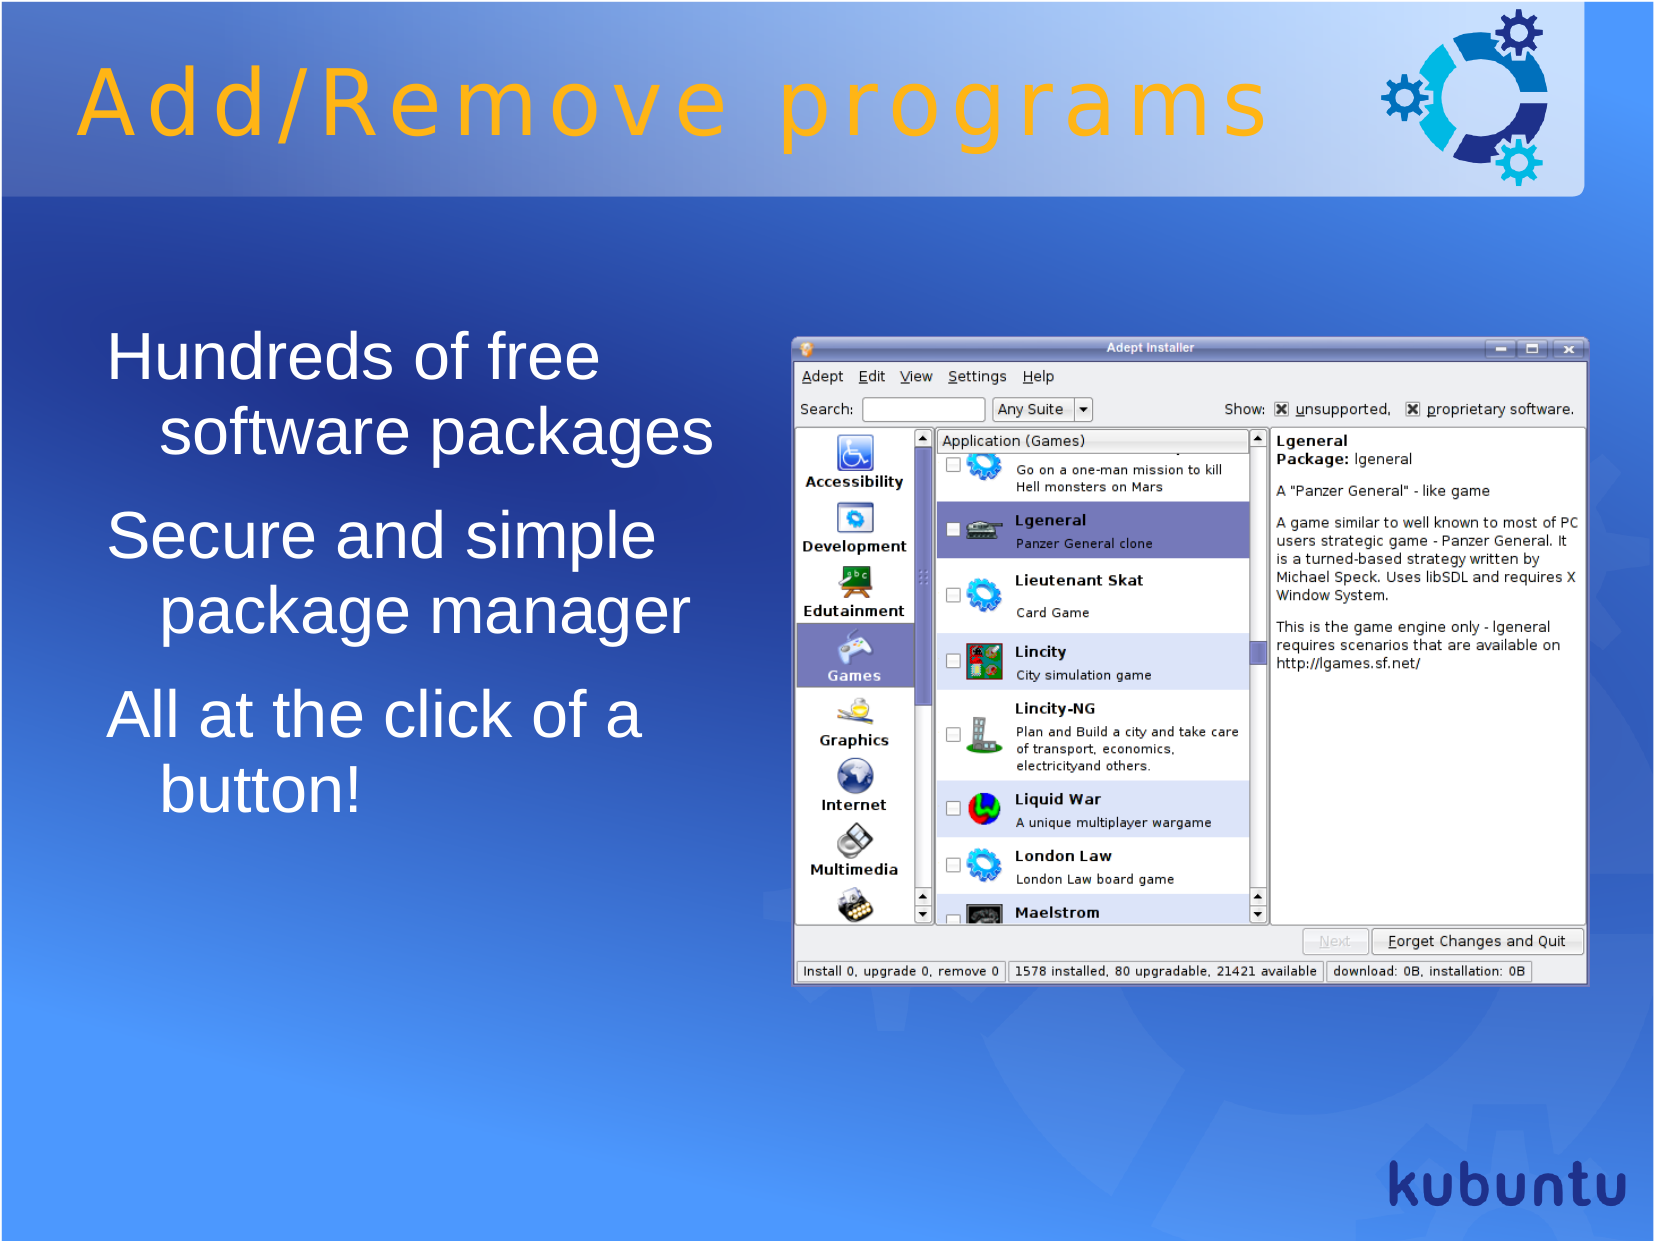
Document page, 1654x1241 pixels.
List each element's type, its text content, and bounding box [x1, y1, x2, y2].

picture [0, 0, 1654, 1241]
list Hundreds of free software packages Secure and simple package manager All at the click of a button! [88, 318, 768, 974]
title Add/Remove programs [76, 0, 1300, 207]
